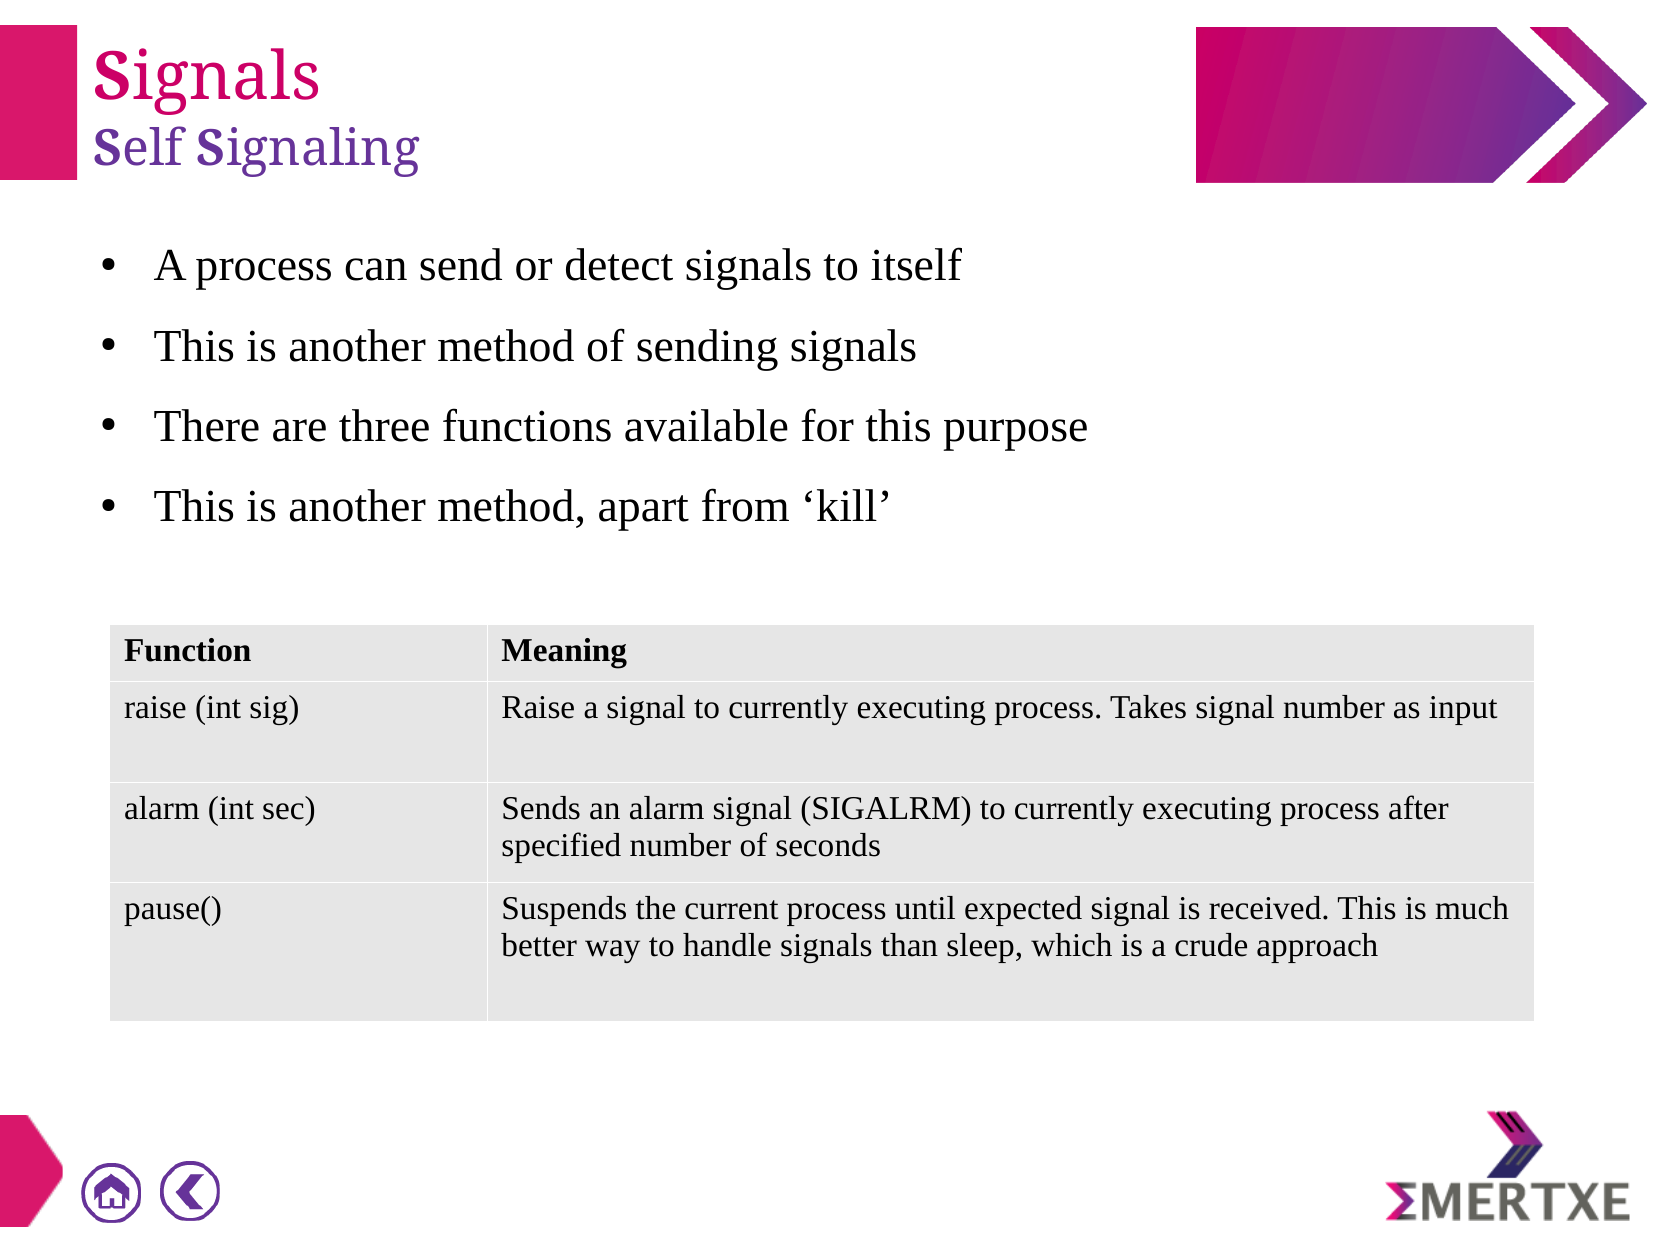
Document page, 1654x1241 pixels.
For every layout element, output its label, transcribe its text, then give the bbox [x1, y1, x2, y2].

table_cell Raise a signal to currently executing process. Takes signal number as input [488, 682, 1534, 782]
table_header Function [110, 625, 487, 681]
picture [1571, 27, 1647, 183]
title Signals Self Signaling [93, 2, 1571, 210]
table_cell alarm (int sec) [110, 783, 487, 882]
table_cell raise (int sig) [110, 682, 487, 782]
picture [1385, 1107, 1631, 1221]
picture [160, 1161, 220, 1221]
picture [81, 1163, 141, 1223]
table_header Meaning [488, 625, 1534, 681]
list A process can send or detect signals to itself This is another method of sending signals There are three functions available for this purpose This is another method, apart from ‘kill’ [82, 240, 1571, 604]
table_cell Sends an alarm signal (SIGALRM) to currently executing process after specified number of seconds [488, 783, 1534, 882]
table_cell Suspends the current process until expected signal is received. This is much better way to handle signals than sleep, which is a crude approach [488, 883, 1534, 1021]
table_cell pause() [110, 883, 487, 1021]
